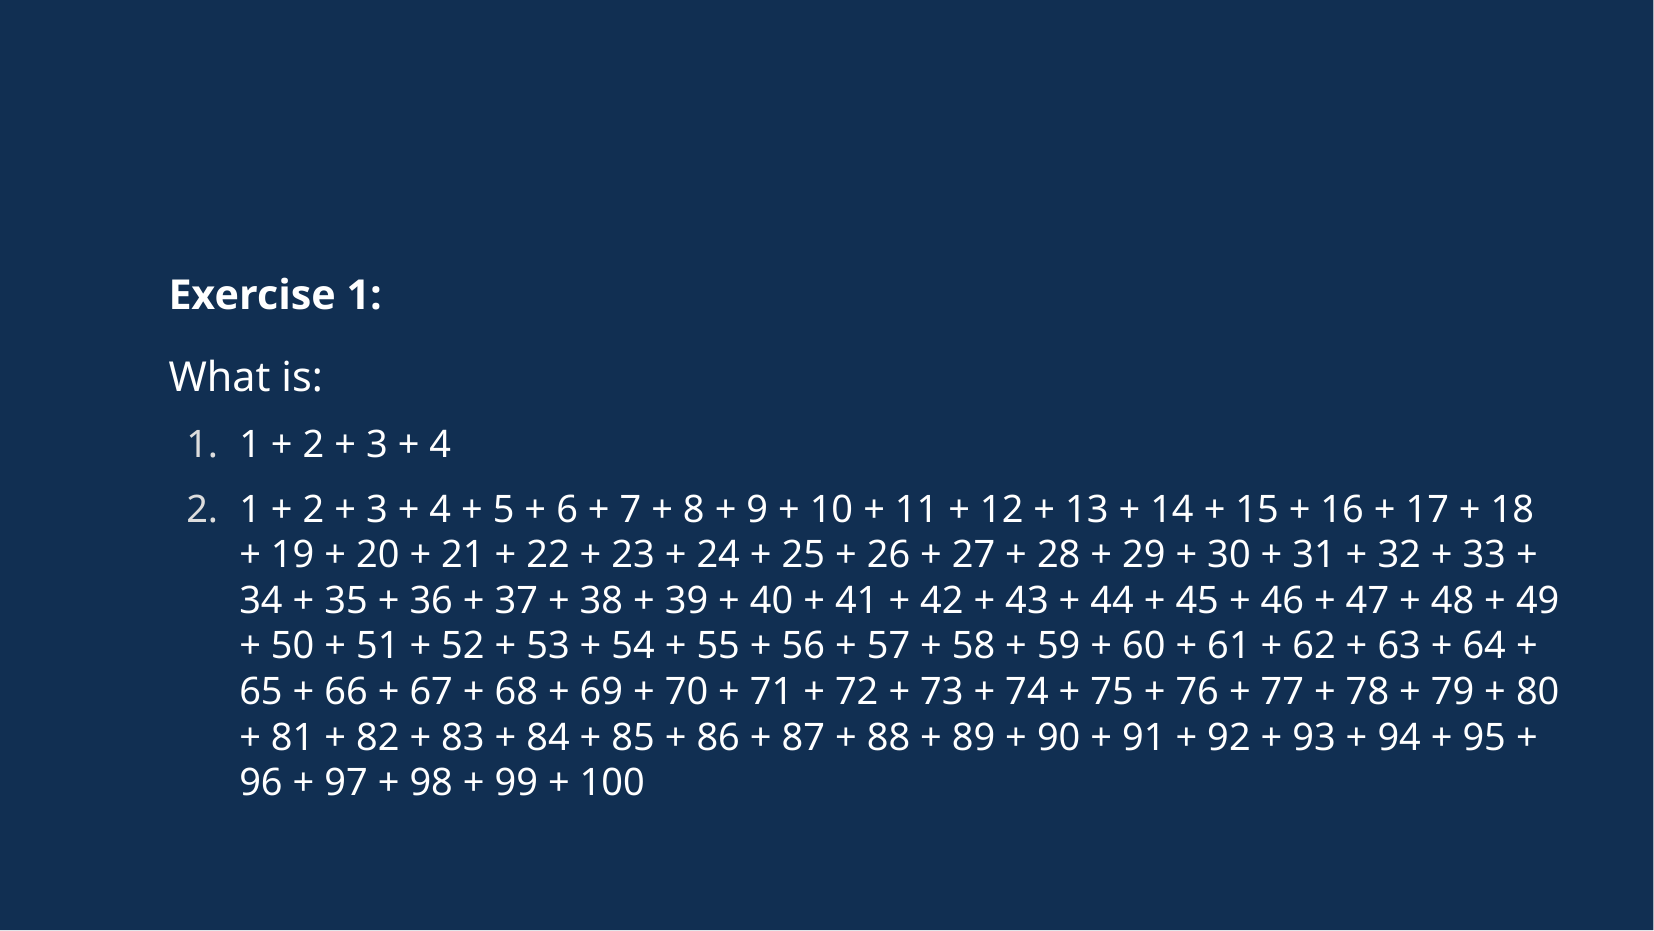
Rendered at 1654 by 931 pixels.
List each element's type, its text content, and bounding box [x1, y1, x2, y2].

list Exercise 1: What is: 1 + 2 + 3 + 4 1 + 2 + 3 + 4 + 5 + 6 + 7 + 8 + 9 + 10 + 11 + 12 + 13 + 14 + 15 + 16 + 17 + 18 + 19 + 20 + 21 + 22 + 23 + 24 + 25 + 26 + 27 + 28 + 29 + 30 + 31 + 32 + 33 + 34 + 35 + 36 + 37 + 38 + 39 + 40 + 41 + 42 + 43 + 44 + 45 + 46 + 47 + 48 + 49 + 50 + 51 + 52 + 53 + 54 + 55 + 56 + 57 + 58 + 59 + 60 + 61 + 62 + 63 + 64 + 65 + 66 + 67 + 68 + 69 + 70 + 71 + 72 + 73 + 74 + 75 + 76 + 77 + 78 + 79 + 80 + 81 + 82 + 83 + 84 + 85 + 86 + 87 + 88 + 89 + 90 + 91 + 92 + 93 + 94 + 95 + 96 + 97 + 98 + 99 + 100 [97, 268, 1563, 806]
